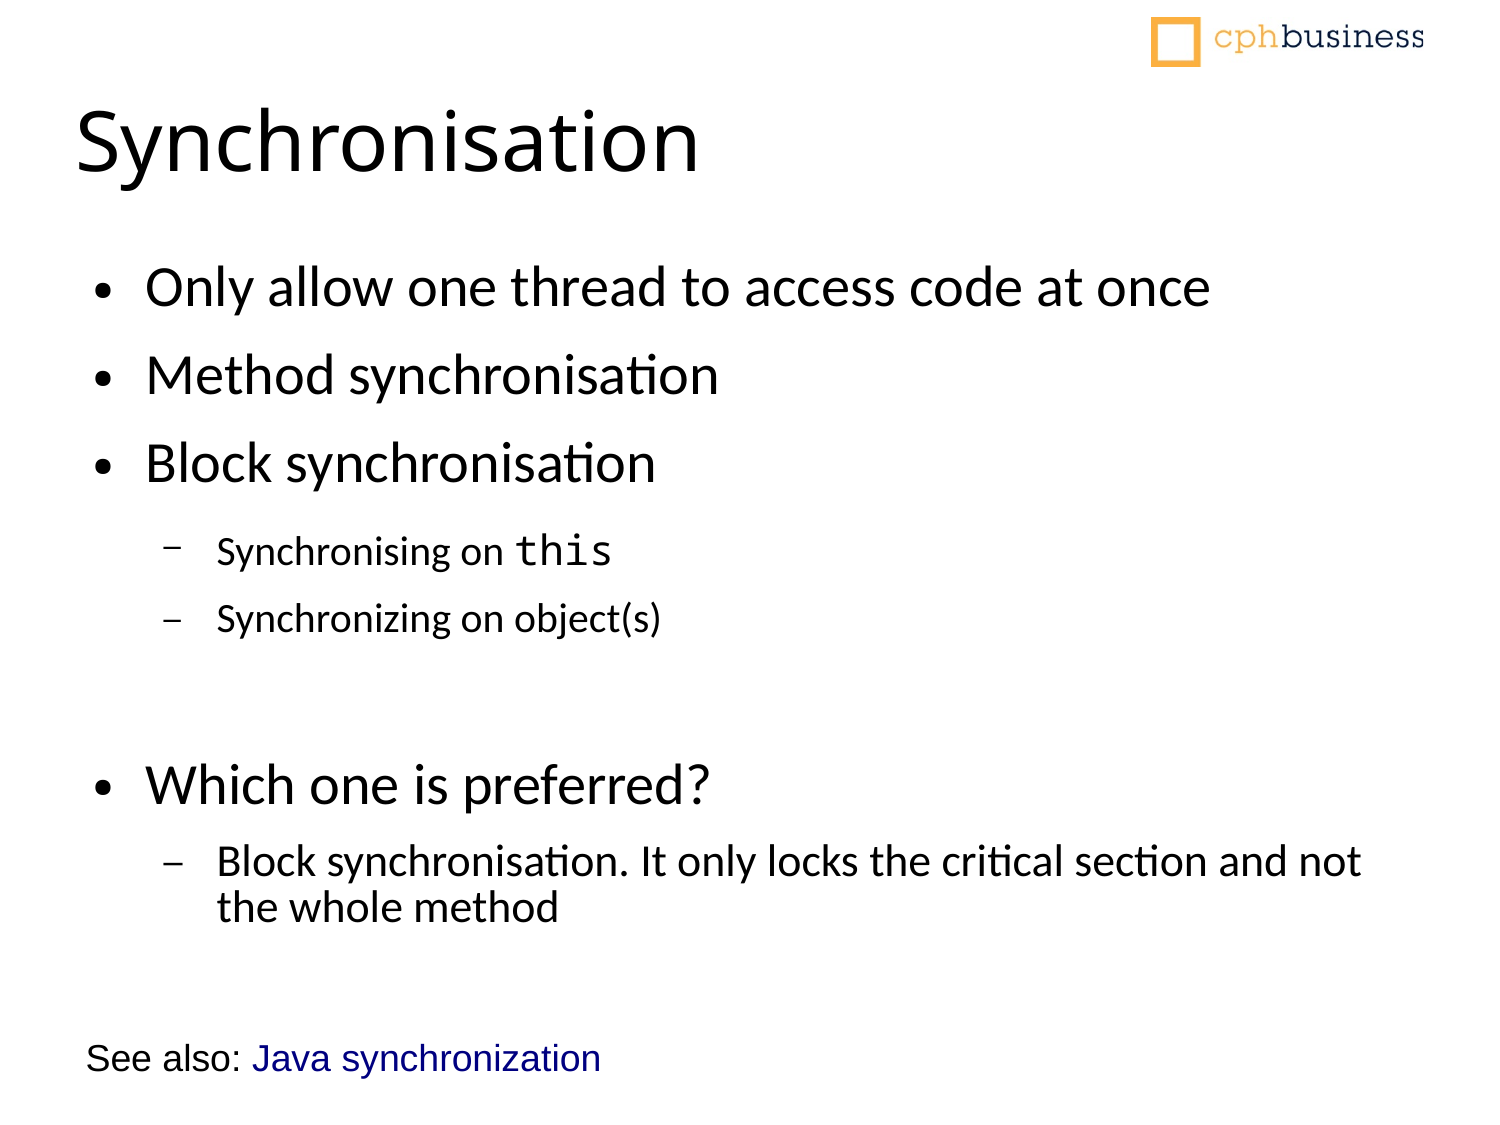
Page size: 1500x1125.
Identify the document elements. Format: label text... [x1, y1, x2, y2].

title Synchronisation [75, 44, 1425, 233]
text_box See also: Java synchronization [70, 1029, 1418, 1087]
list Only allow one thread to access code at once Method synchronisation Block synchronisation Synchronising on this Synchronizing on object(s) Which one is preferred? Block synchronisation. It only locks the critical section and not the whole method [75, 263, 1425, 1013]
picture [1151, 17, 1424, 44]
